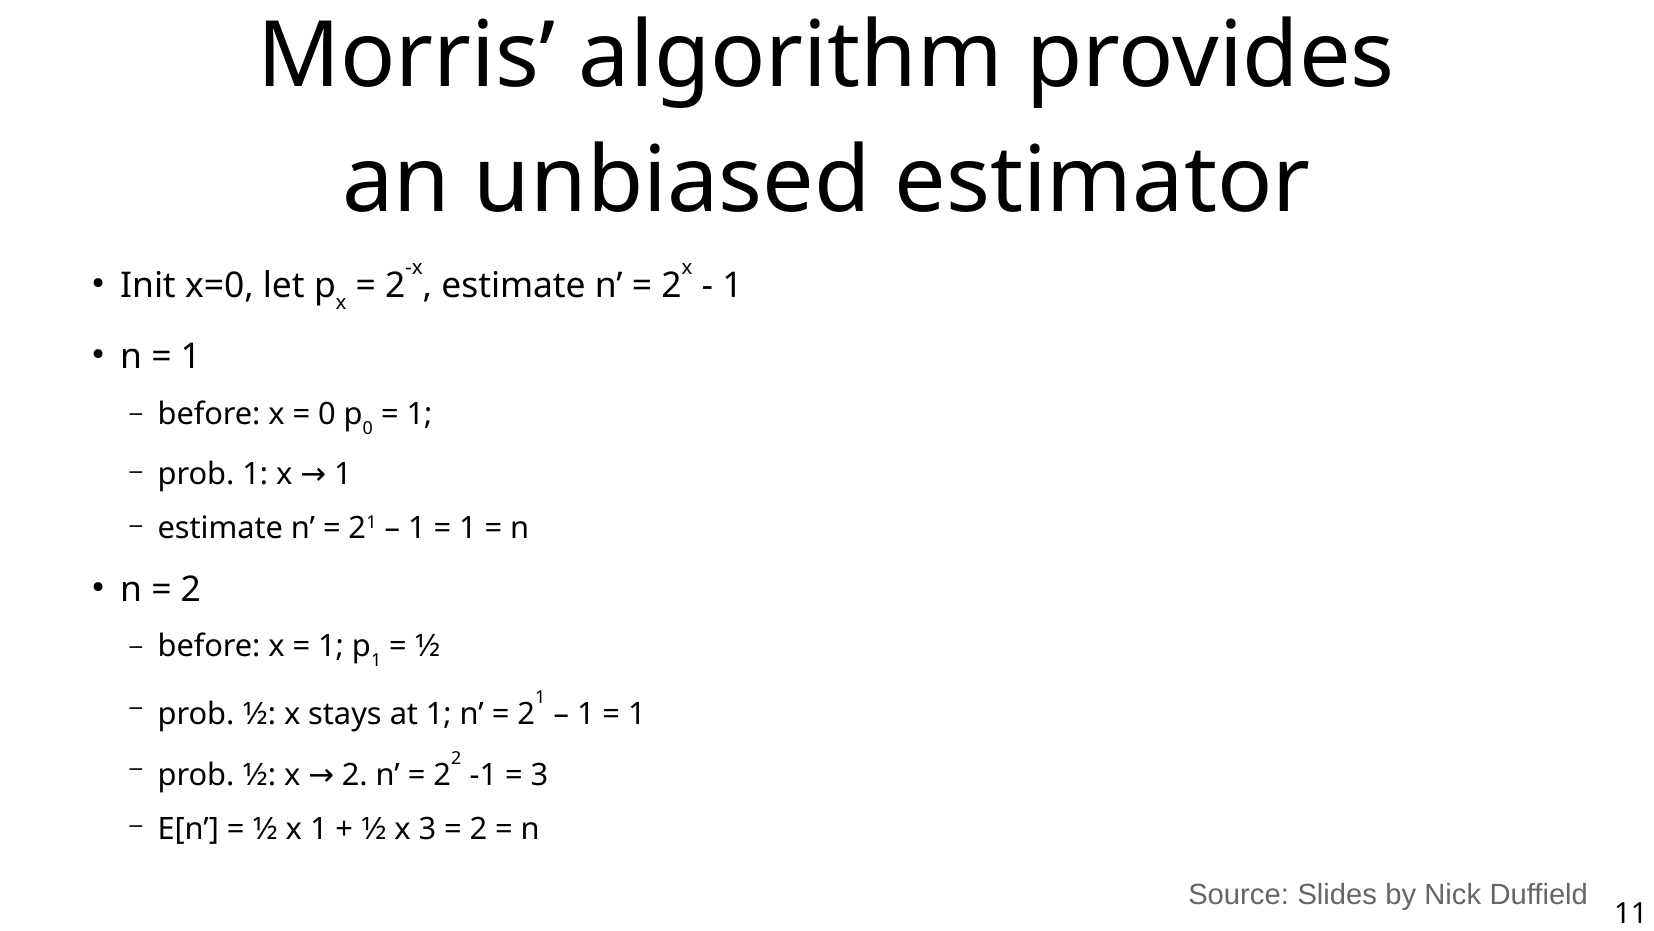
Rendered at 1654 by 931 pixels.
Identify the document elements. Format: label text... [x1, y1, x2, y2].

list Init x=0, let px = 2-x, estimate n’ = 2x - 1 n = 1 before: x = 0 p0 = 1; prob. 1: x → 1 estimate n’ = 21 – 1 = 1 = n n = 2 before: x = 1; p1 = 1⁄2 prob. 1⁄2: x stays at 1; n’ = 21 – 1 = 1 prob. 1⁄2: x → 2. n’ = 22 -1 = 3 E[n’] = 1⁄2 x 1 + 1⁄2 x 3 = 2 = n [82, 253, 1571, 860]
title Morris’ algorithm provides an unbiased estimator [82, 1, 1571, 226]
text_box Source: Slides by Nick Duffield [940, 870, 1604, 919]
